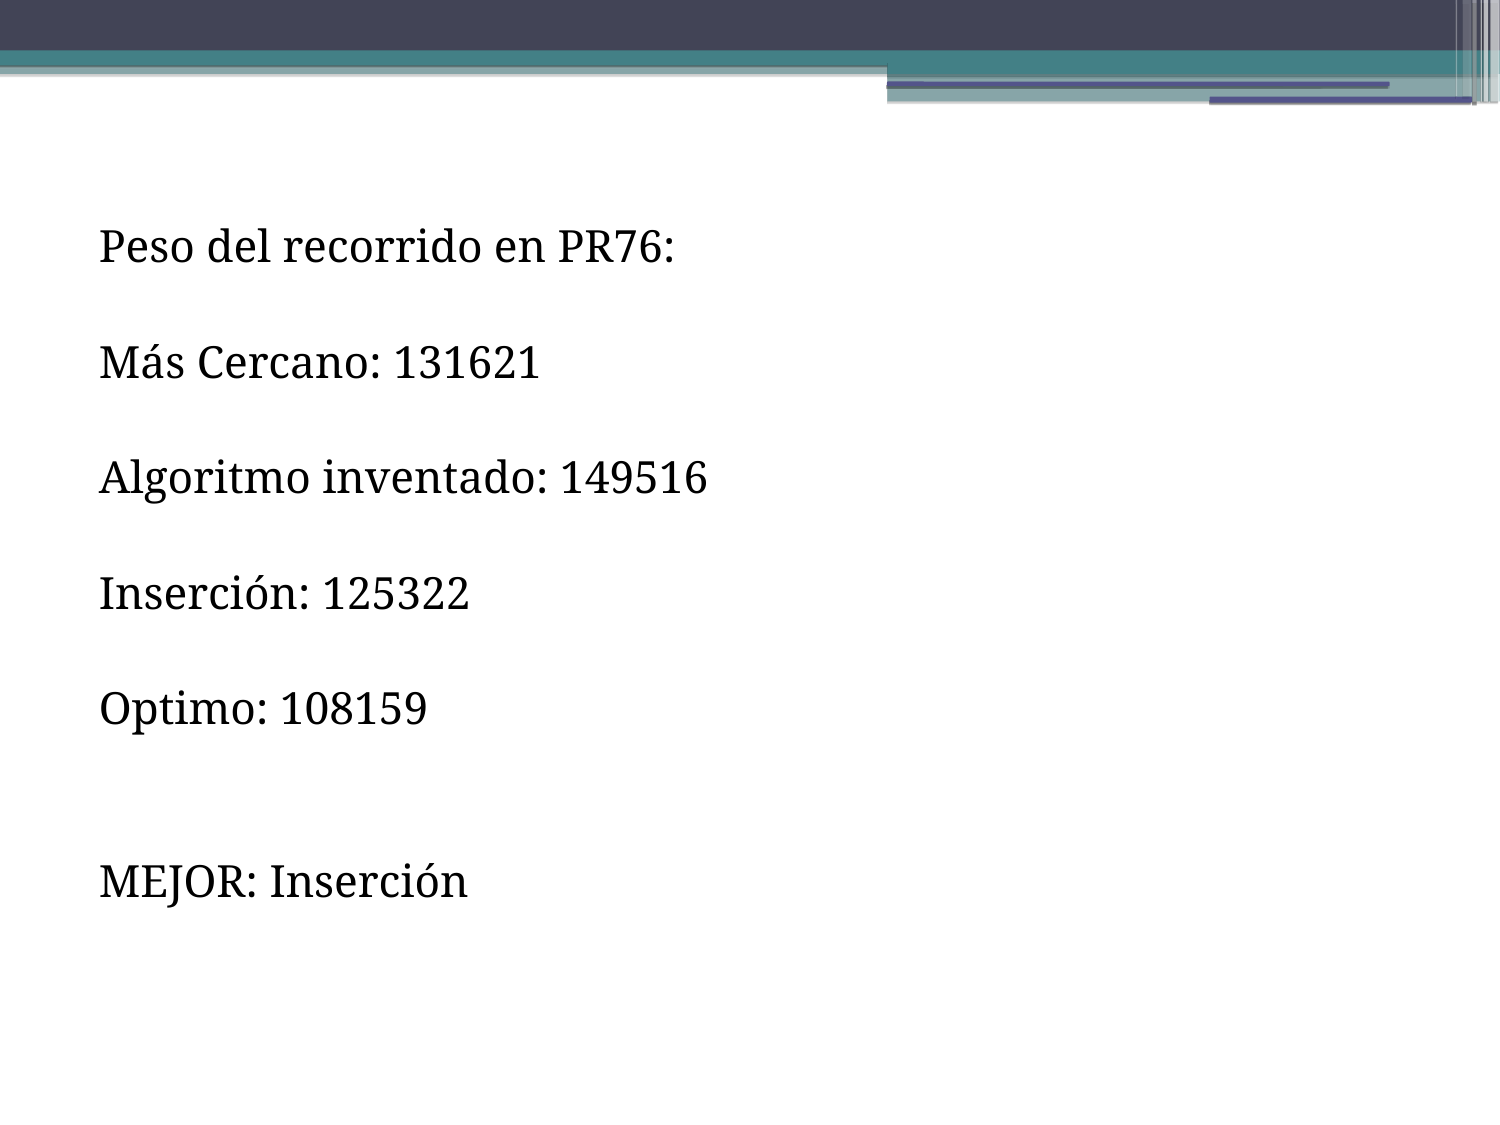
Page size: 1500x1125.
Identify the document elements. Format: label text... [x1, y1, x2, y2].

list Peso del recorrido en PR76: Más Cercano: 131621 Algoritmo inventado: 149516 Inserción: 125322 Optimo: 108159 MEJOR: Inserción [70, 210, 1421, 921]
